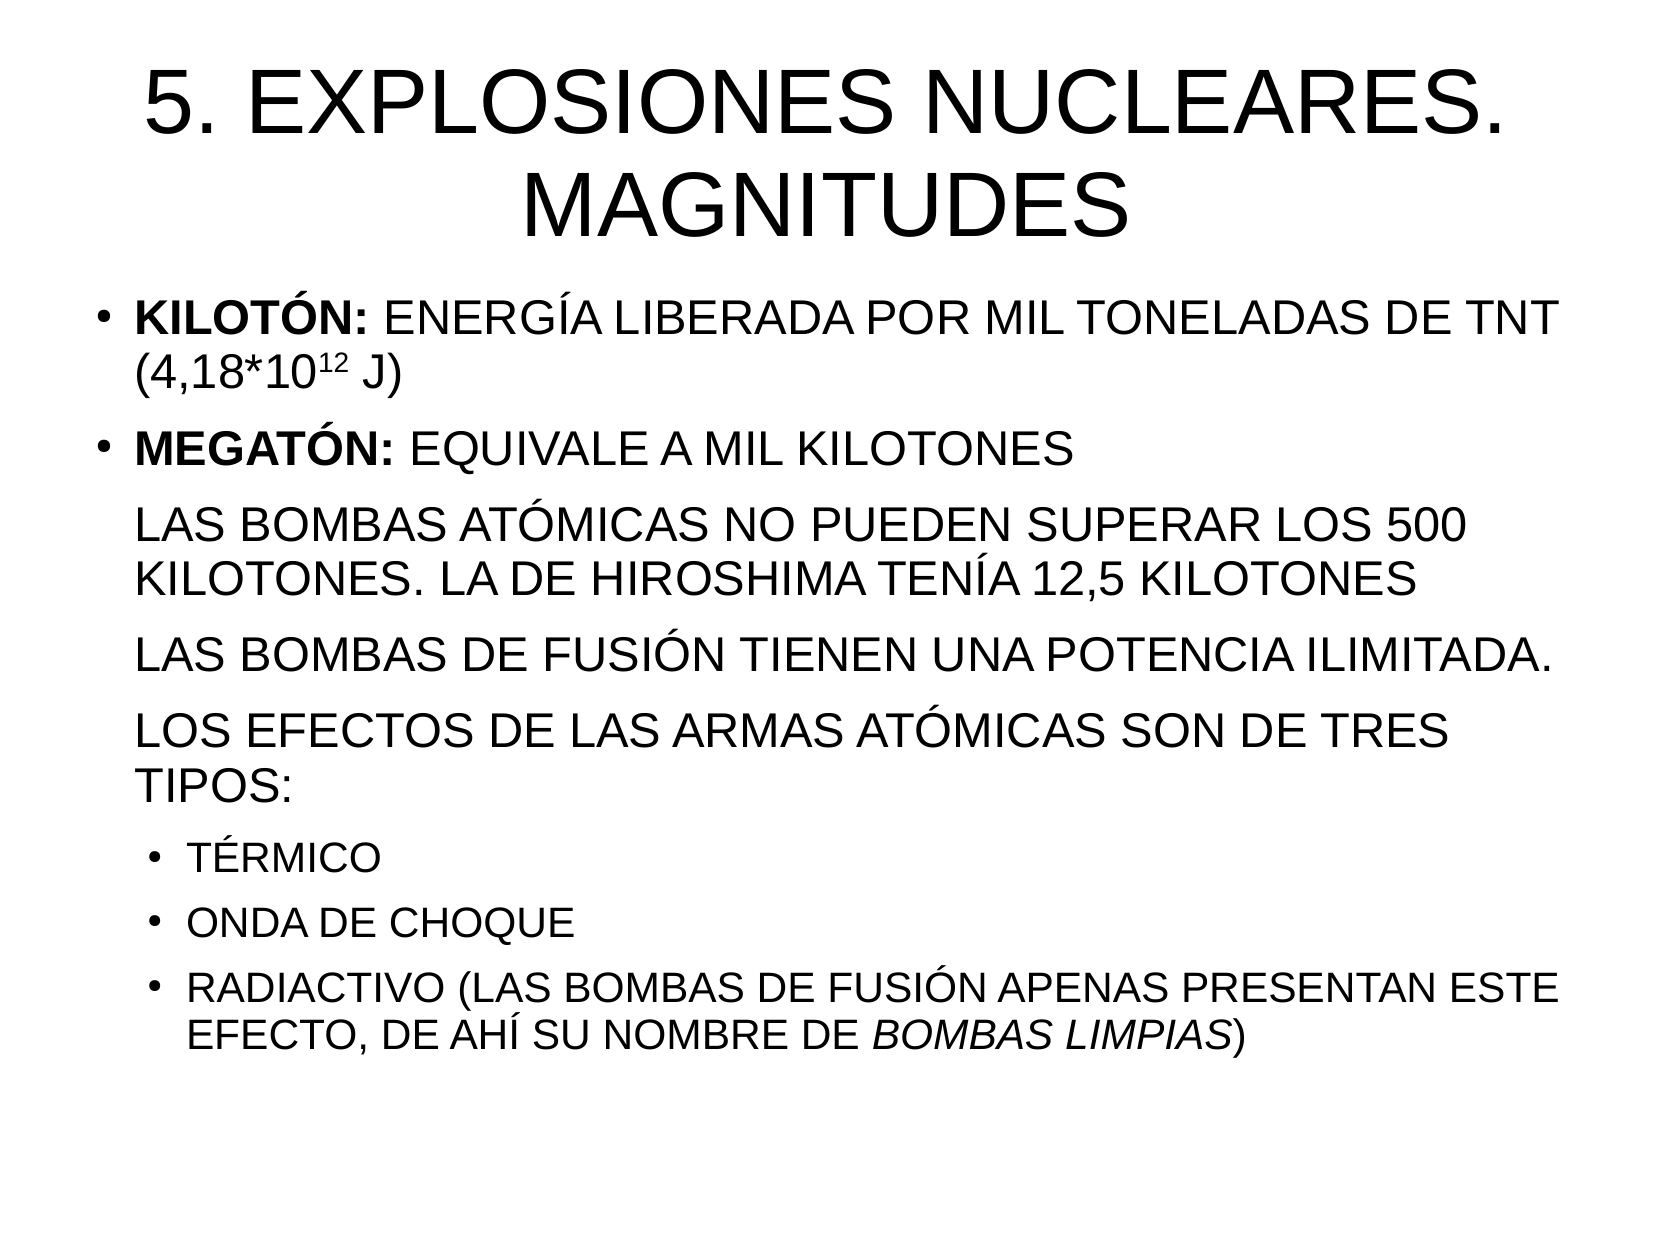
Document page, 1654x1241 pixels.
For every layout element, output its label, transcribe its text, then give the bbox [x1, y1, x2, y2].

list KILOTÓN: ENERGÍA LIBERADA POR MIL TONELADAS DE TNT (4,18*1012 J) MEGATÓN: EQUIVALE A MIL KILOTONES LAS BOMBAS ATÓMICAS NO PUEDEN SUPERAR LOS 500 KILOTONES. LA DE HIROSHIMA TENÍA 12,5 KILOTONES LAS BOMBAS DE FUSIÓN TIENEN UNA POTENCIA ILIMITADA. LOS EFECTOS DE LAS ARMAS ATÓMICAS SON DE TRES TIPOS: TÉRMICO ONDA DE CHOQUE RADIACTIVO (LAS BOMBAS DE FUSIÓN APENAS PRESENTAN ESTE EFECTO, DE AHÍ SU NOMBRE DE BOMBAS LIMPIAS) [82, 290, 1571, 1109]
title 5. EXPLOSIONES NUCLEARES. MAGNITUDES [82, 50, 1571, 256]
